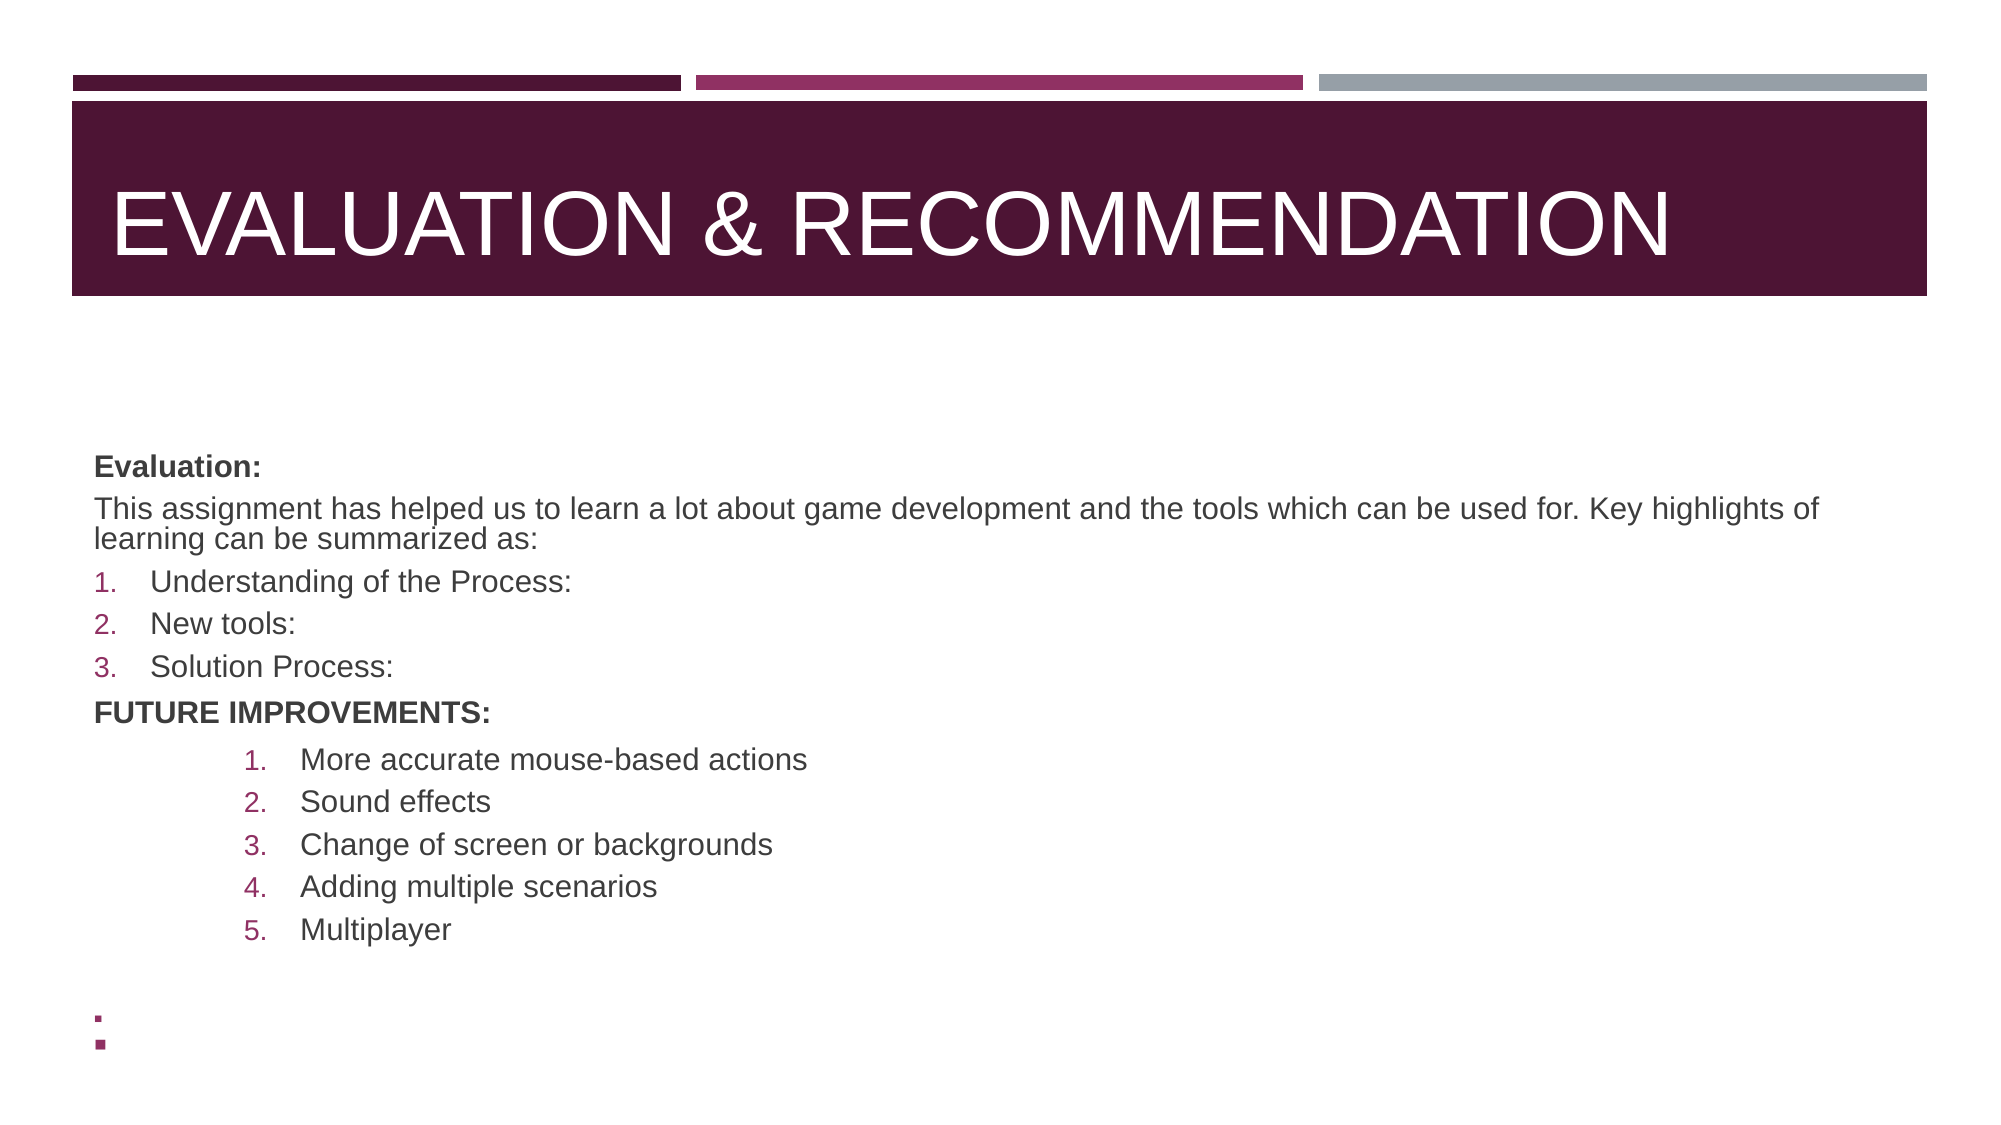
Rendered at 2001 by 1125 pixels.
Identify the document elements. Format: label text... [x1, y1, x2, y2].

list Evaluation: This assignment has helped us to learn a lot about game development and the tools which can be used for. Key highlights of learning can be summarized as: Understanding of the Process: New tools: Solution Process: FUTURE IMPROVEMENTS: More accurate mouse-based actions Sound effects Change of screen or backgrounds Adding multiple scenarios Multiplayer [78, 432, 1926, 1080]
title Evaluation & Recommendation [95, 115, 1905, 282]
